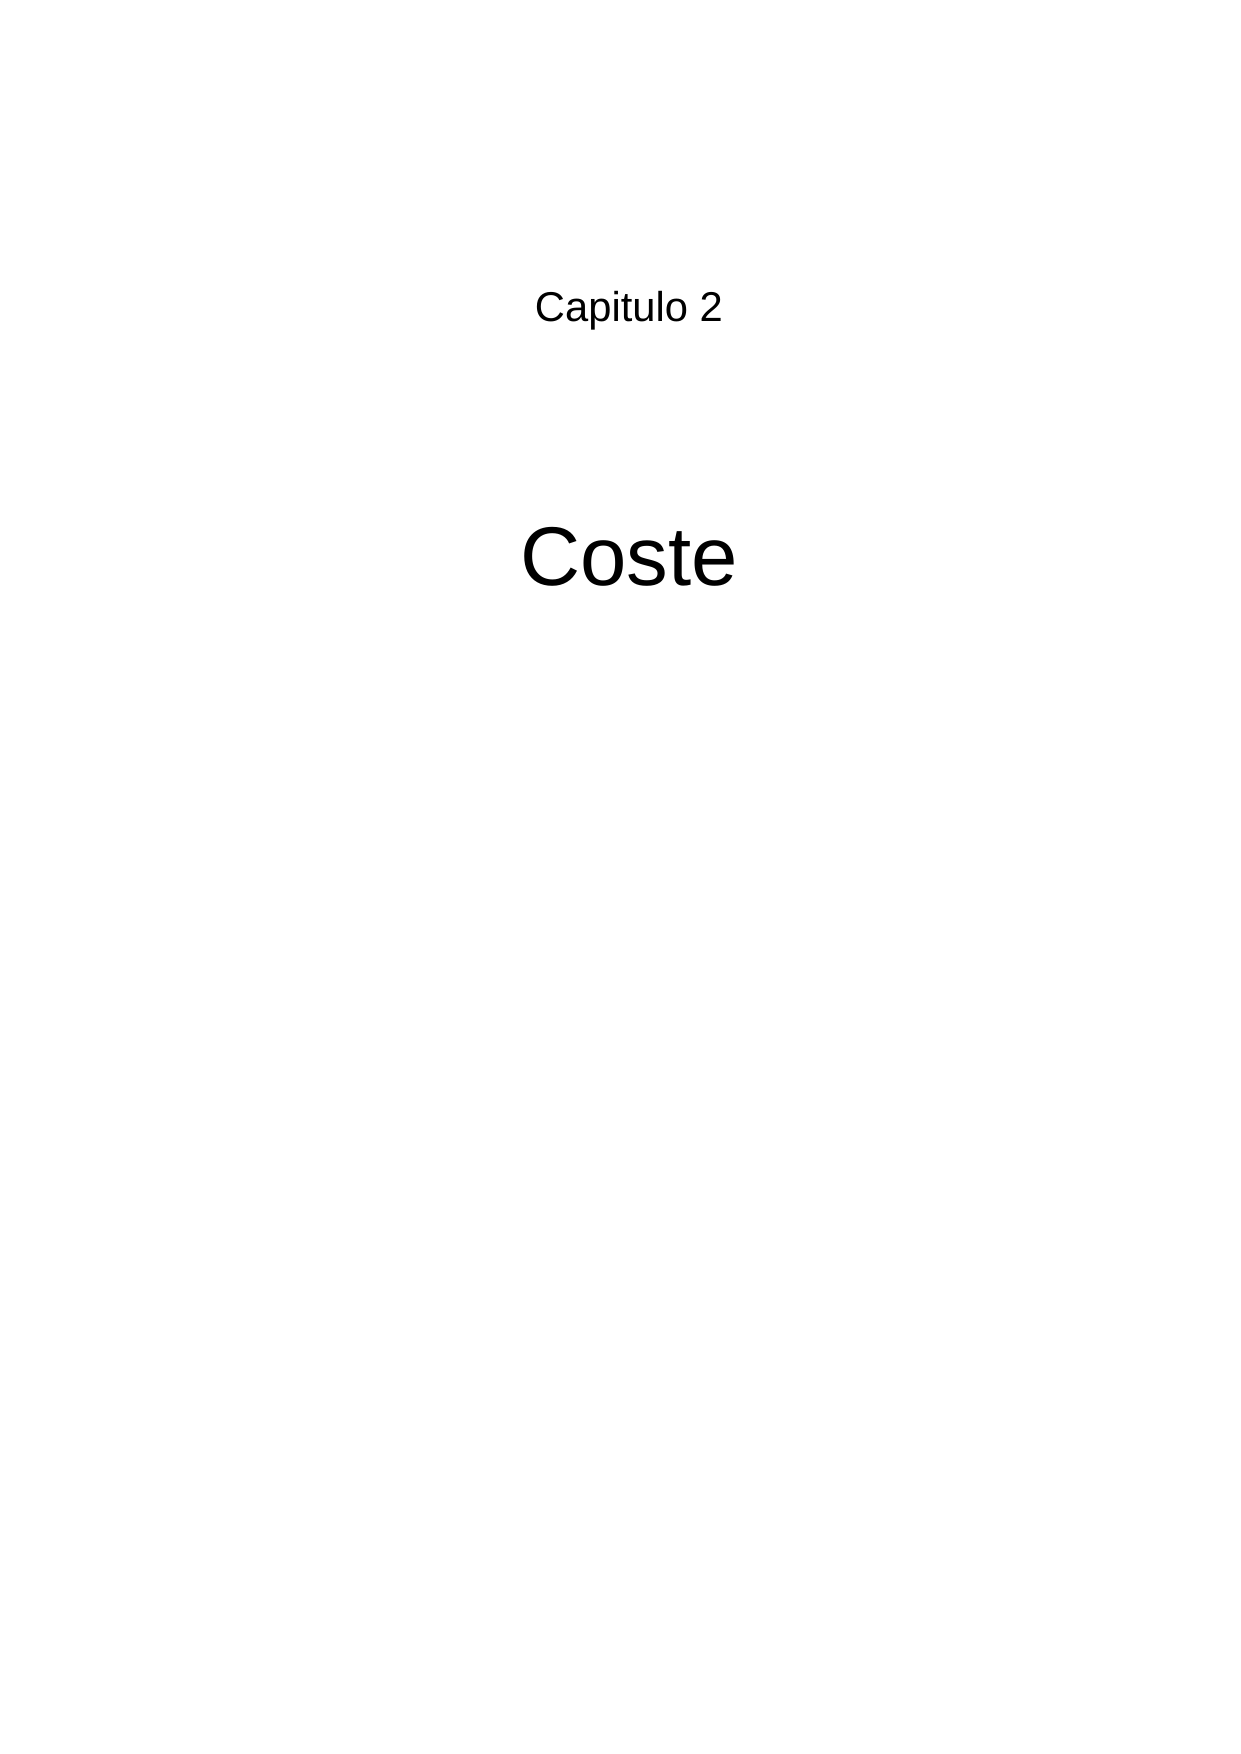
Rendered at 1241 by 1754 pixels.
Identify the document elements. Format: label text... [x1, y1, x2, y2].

title Capitulo 2 Coste [124, 283, 1134, 604]
